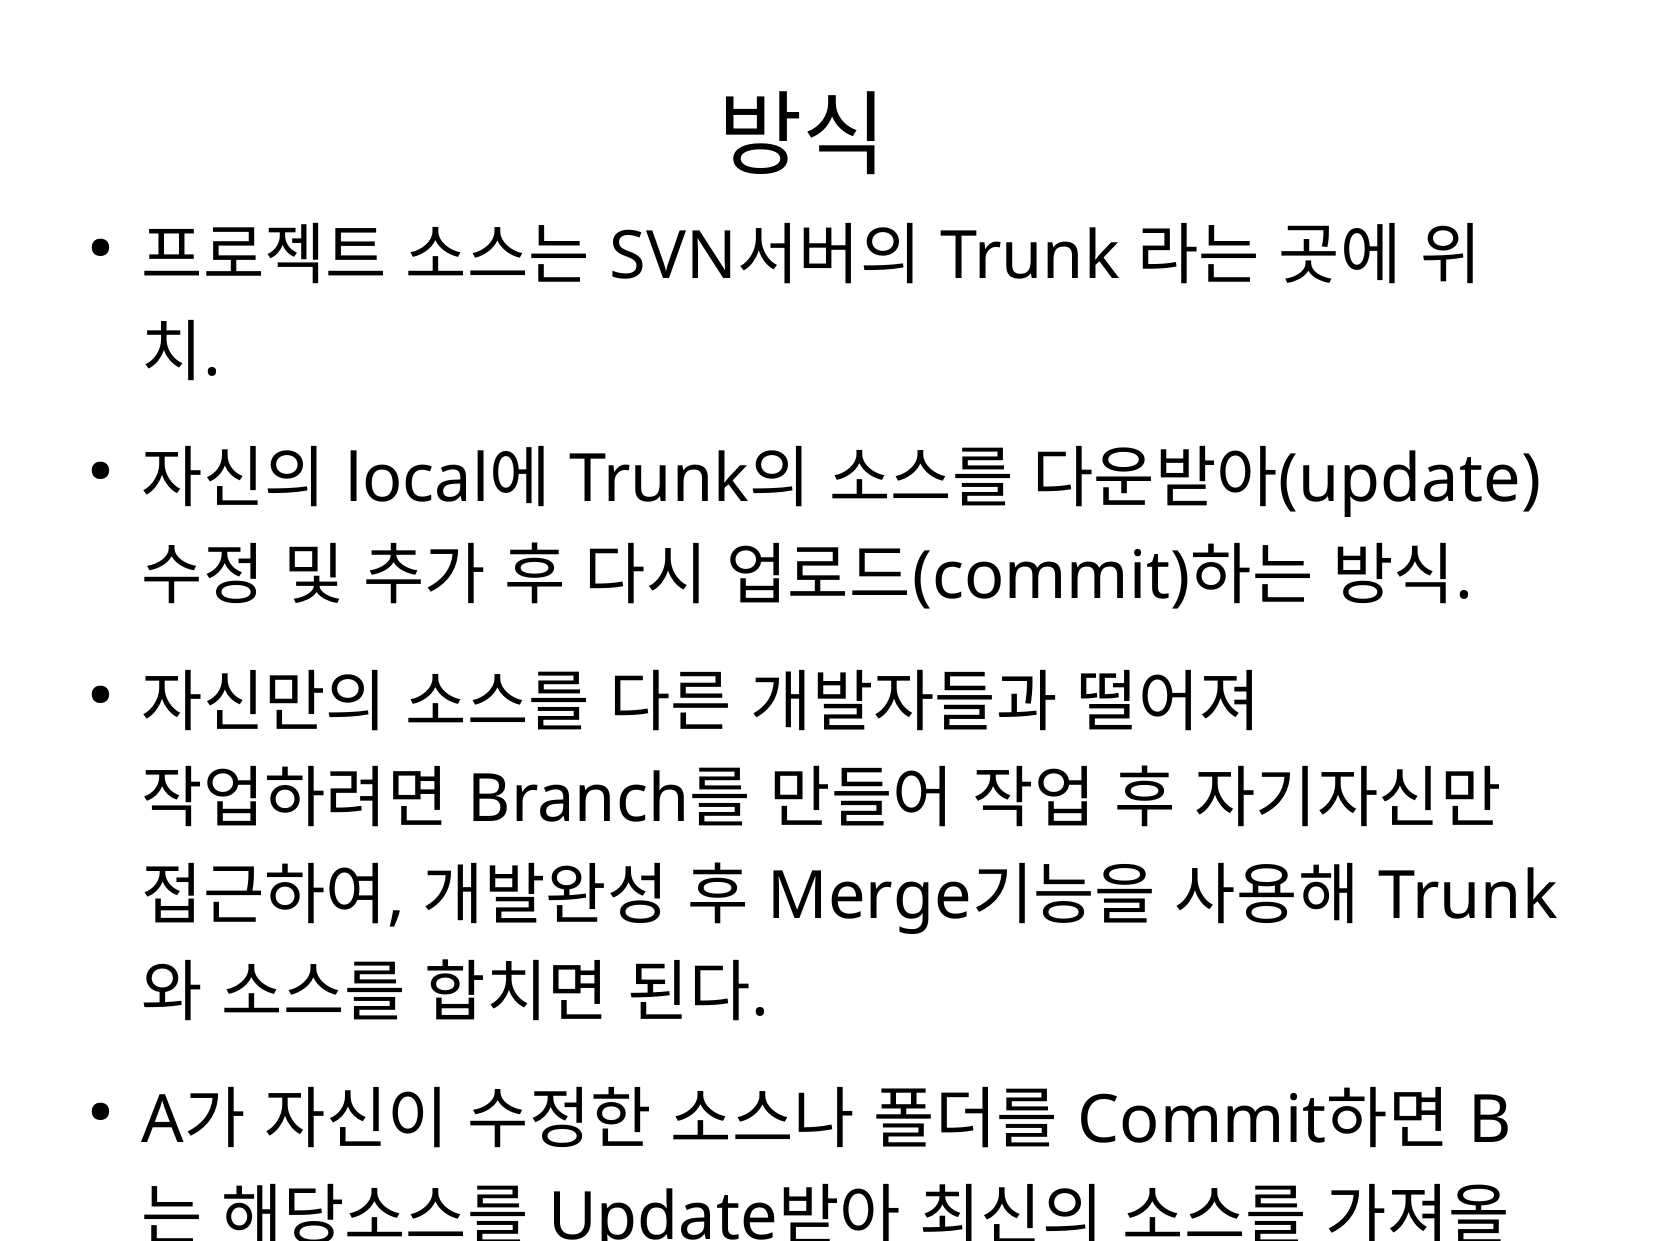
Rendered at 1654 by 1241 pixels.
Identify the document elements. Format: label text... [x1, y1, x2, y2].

title 방식 [59, 23, 1548, 231]
list 프로젝트 소스는 SVN서버의 Trunk 라는 곳에 위치. 자신의 local에 Trunk의 소스를 다운받아(update) 수정 및 추가 후 다시 업로드(commit)하는 방식. 자신만의 소스를 다른 개발자들과 떨어져 작업하려면 Branch를 만들어 작업 후 자기자신만 접근하여, 개발완성 후 Merge기능을 사용해 Trunk와 소스를 합치면 된다. A가 자신이 수정한 소스나 폴더를 Commit하면 B는 해당소스를 Update받아 최신의 소스를 가져올 수 있다. [70, 200, 1559, 1205]
